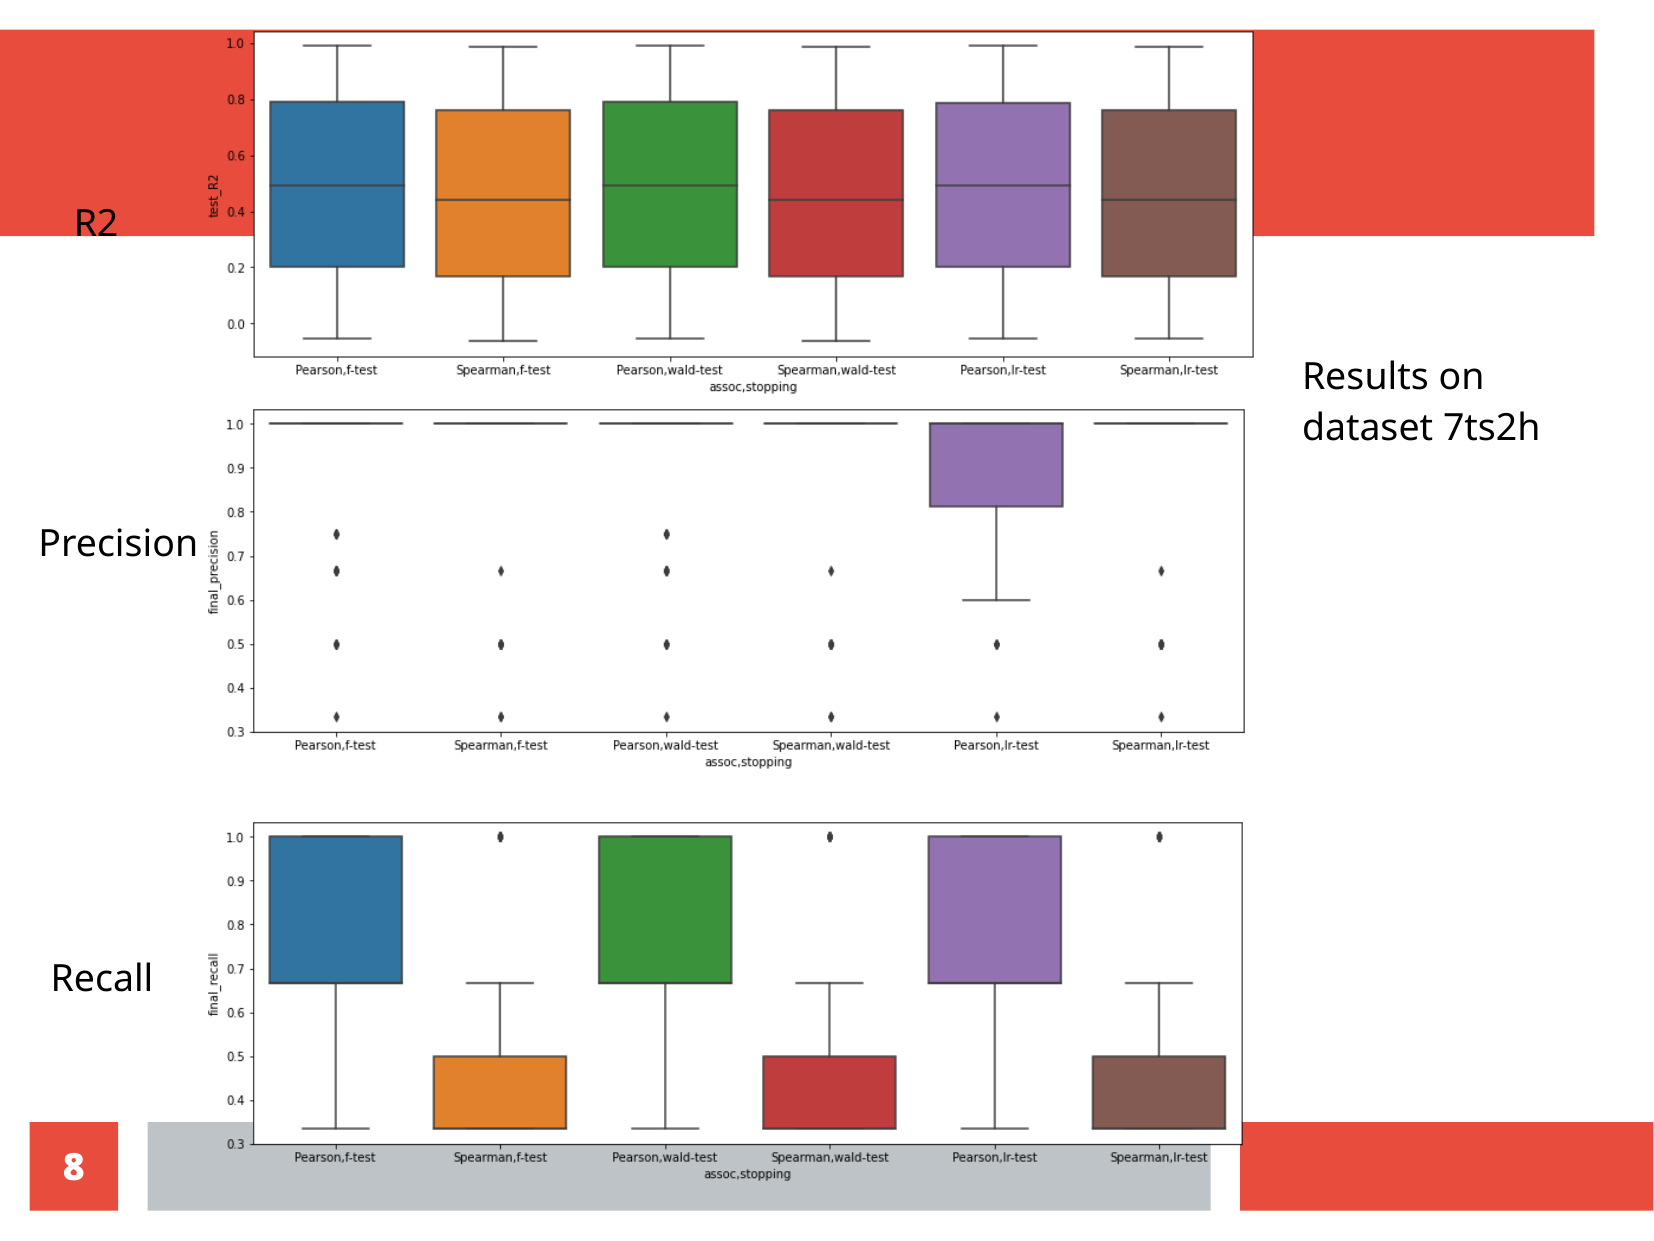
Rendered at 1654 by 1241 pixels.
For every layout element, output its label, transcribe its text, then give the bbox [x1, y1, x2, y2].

text_box Recall [35, 944, 178, 1003]
text_box Results on dataset 7ts2h [1287, 342, 1619, 488]
picture [200, 23, 1261, 777]
text_box Precision [23, 508, 221, 567]
picture [200, 814, 1250, 1189]
text_box R2 [59, 188, 139, 248]
